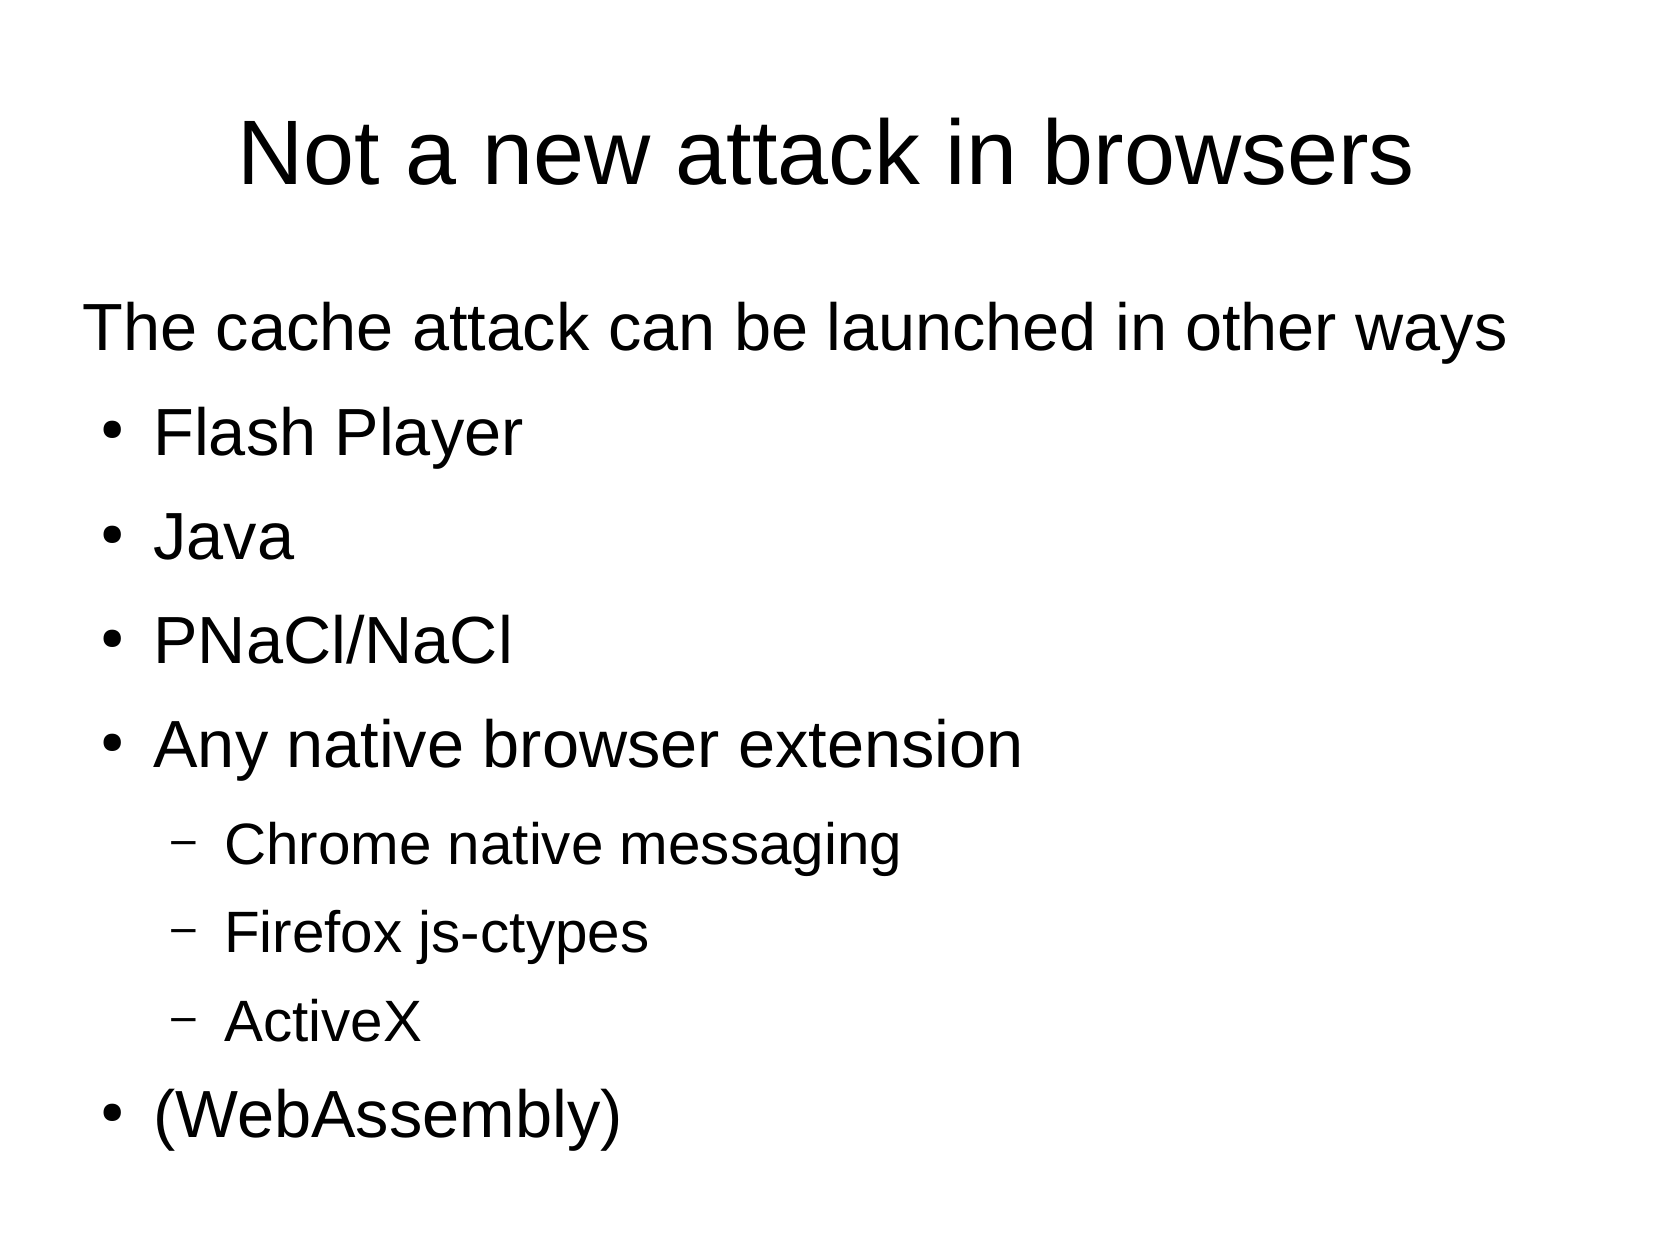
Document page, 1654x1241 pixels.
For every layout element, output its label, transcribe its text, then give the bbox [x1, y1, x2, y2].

title Not a new attack in browsers [82, 49, 1571, 257]
list The cache attack can be launched in other ways Flash Player Java PNaCl/NaCl Any native browser extension Chrome native messaging Firefox js-ctypes ActiveX (WebAssembly) [82, 290, 1571, 1151]
